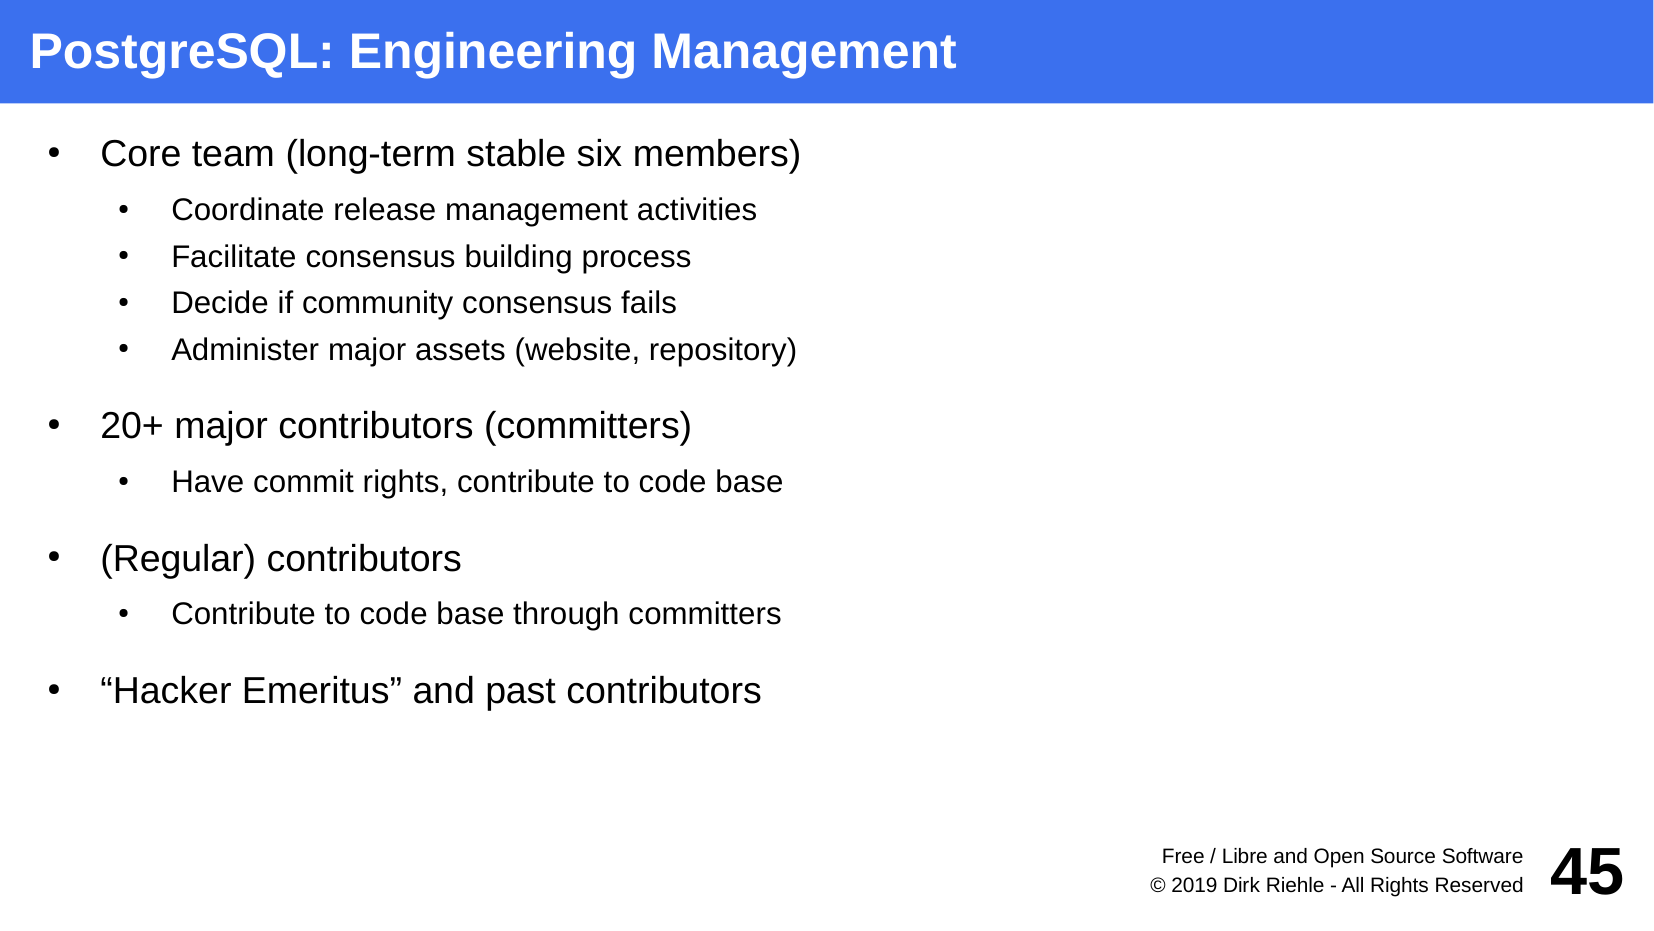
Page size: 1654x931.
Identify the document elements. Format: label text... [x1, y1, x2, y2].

list Core team (long-term stable six members) Coordinate release management activities Facilitate consensus building process Decide if community consensus fails Administer major assets (website, repository) 20+ major contributors (committers) Have commit rights, contribute to code base (Regular) contributors Contribute to code base through committers “Hacker Emeritus” and past contributors [29, 132, 1625, 813]
title PostgreSQL: Engineering Management [0, 0, 1654, 104]
